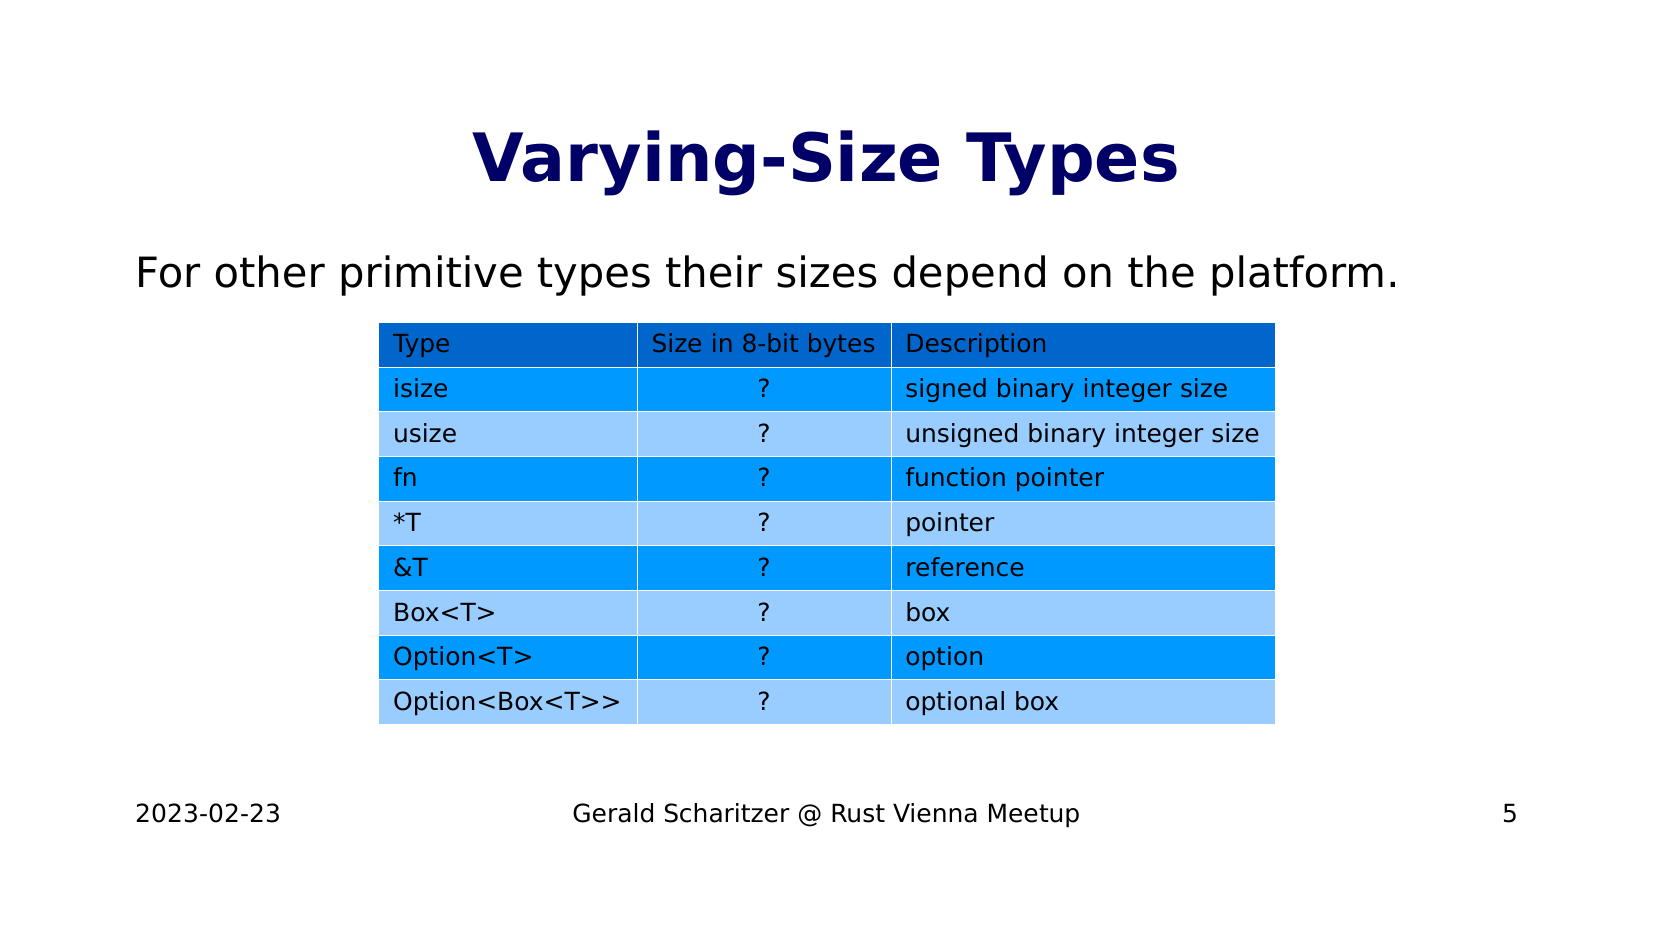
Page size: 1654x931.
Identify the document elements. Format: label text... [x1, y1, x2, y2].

table_cell ? [638, 368, 891, 411]
table_cell usize [379, 412, 637, 456]
table_cell fn [379, 457, 637, 501]
table_cell ? [638, 502, 891, 545]
table_cell pointer [892, 502, 1275, 545]
table_cell option [892, 636, 1275, 679]
table_cell &T [379, 546, 637, 590]
table_cell ? [638, 680, 891, 724]
table_header Size in 8-bit bytes [638, 323, 891, 367]
table_cell ? [638, 636, 891, 679]
table_cell box [892, 591, 1275, 635]
title Varying-Size Types [135, 90, 1519, 227]
table_cell ? [638, 591, 891, 635]
table_header Type [379, 323, 637, 367]
table_cell ? [638, 457, 891, 501]
table_cell optional box [892, 680, 1275, 724]
list For other primitive types their sizes depend on the platform. [135, 248, 1519, 721]
table_cell Box<T> [379, 591, 637, 635]
table_cell function pointer [892, 457, 1275, 501]
table_cell *T [379, 502, 637, 545]
table_cell Option<Box<T>> [379, 680, 637, 724]
table_cell ? [638, 412, 891, 456]
table_cell signed binary integer size [892, 368, 1275, 411]
table_cell reference [892, 546, 1275, 590]
table_header Description [892, 323, 1275, 367]
table_cell isize [379, 368, 637, 411]
table_cell Option<T> [379, 636, 637, 679]
table_cell ? [638, 546, 891, 590]
table_cell unsigned binary integer size [892, 412, 1275, 456]
